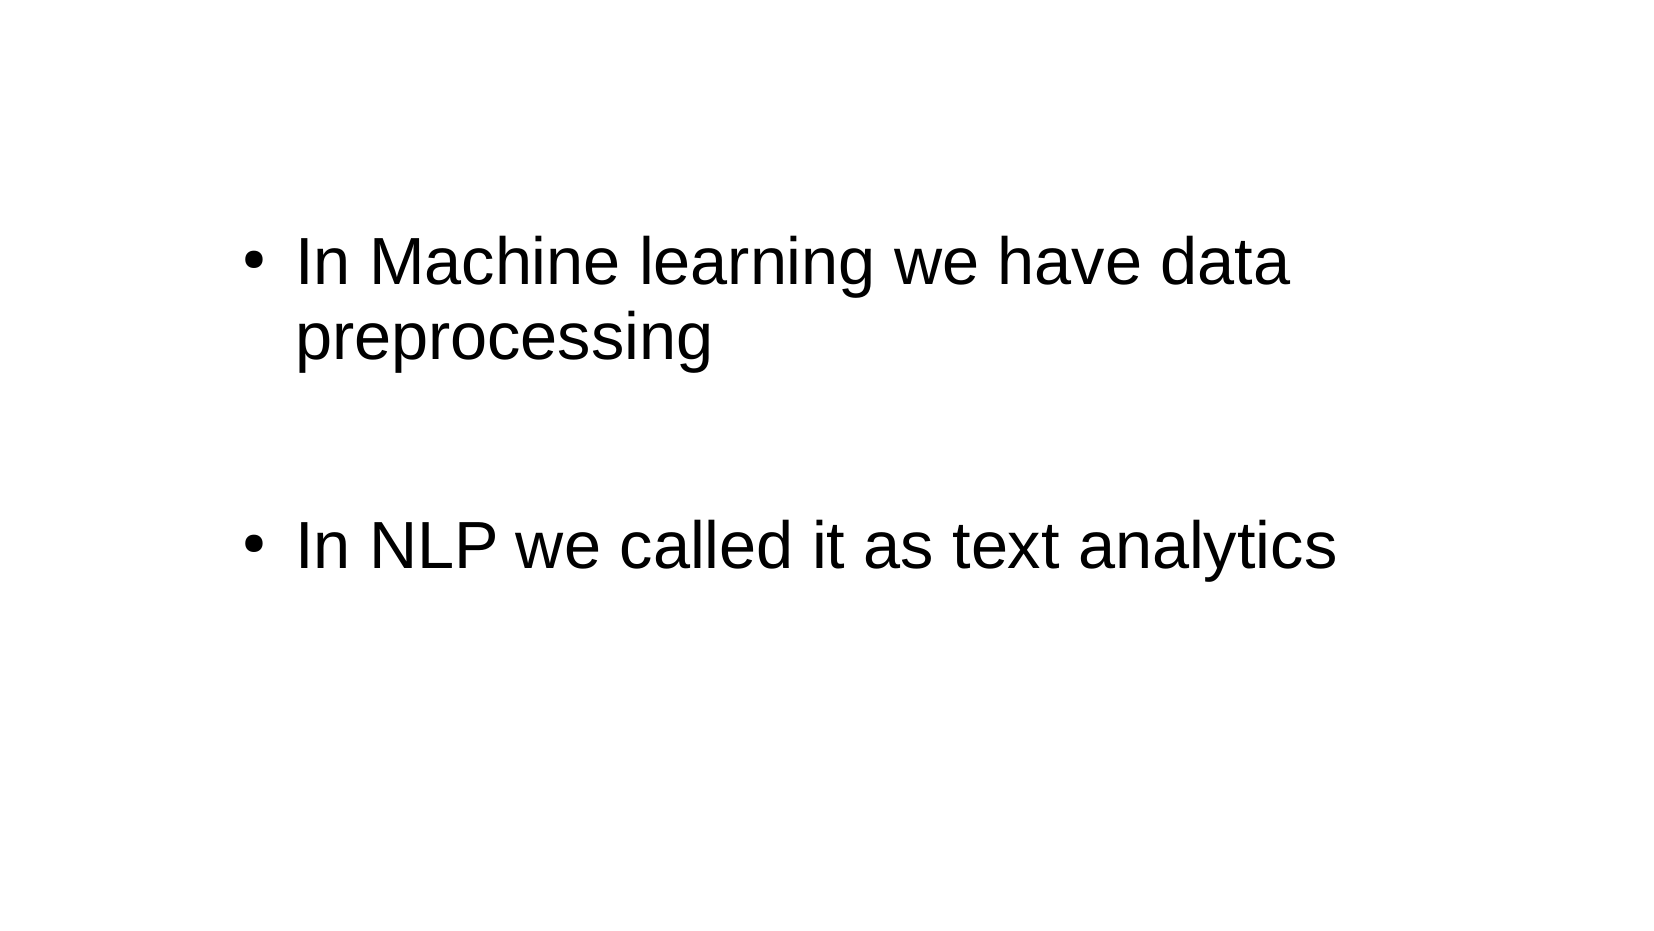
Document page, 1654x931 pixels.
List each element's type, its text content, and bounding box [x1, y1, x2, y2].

list In Machine learning we have data preprocessing In NLP we called it as text analytics [224, 224, 1654, 764]
